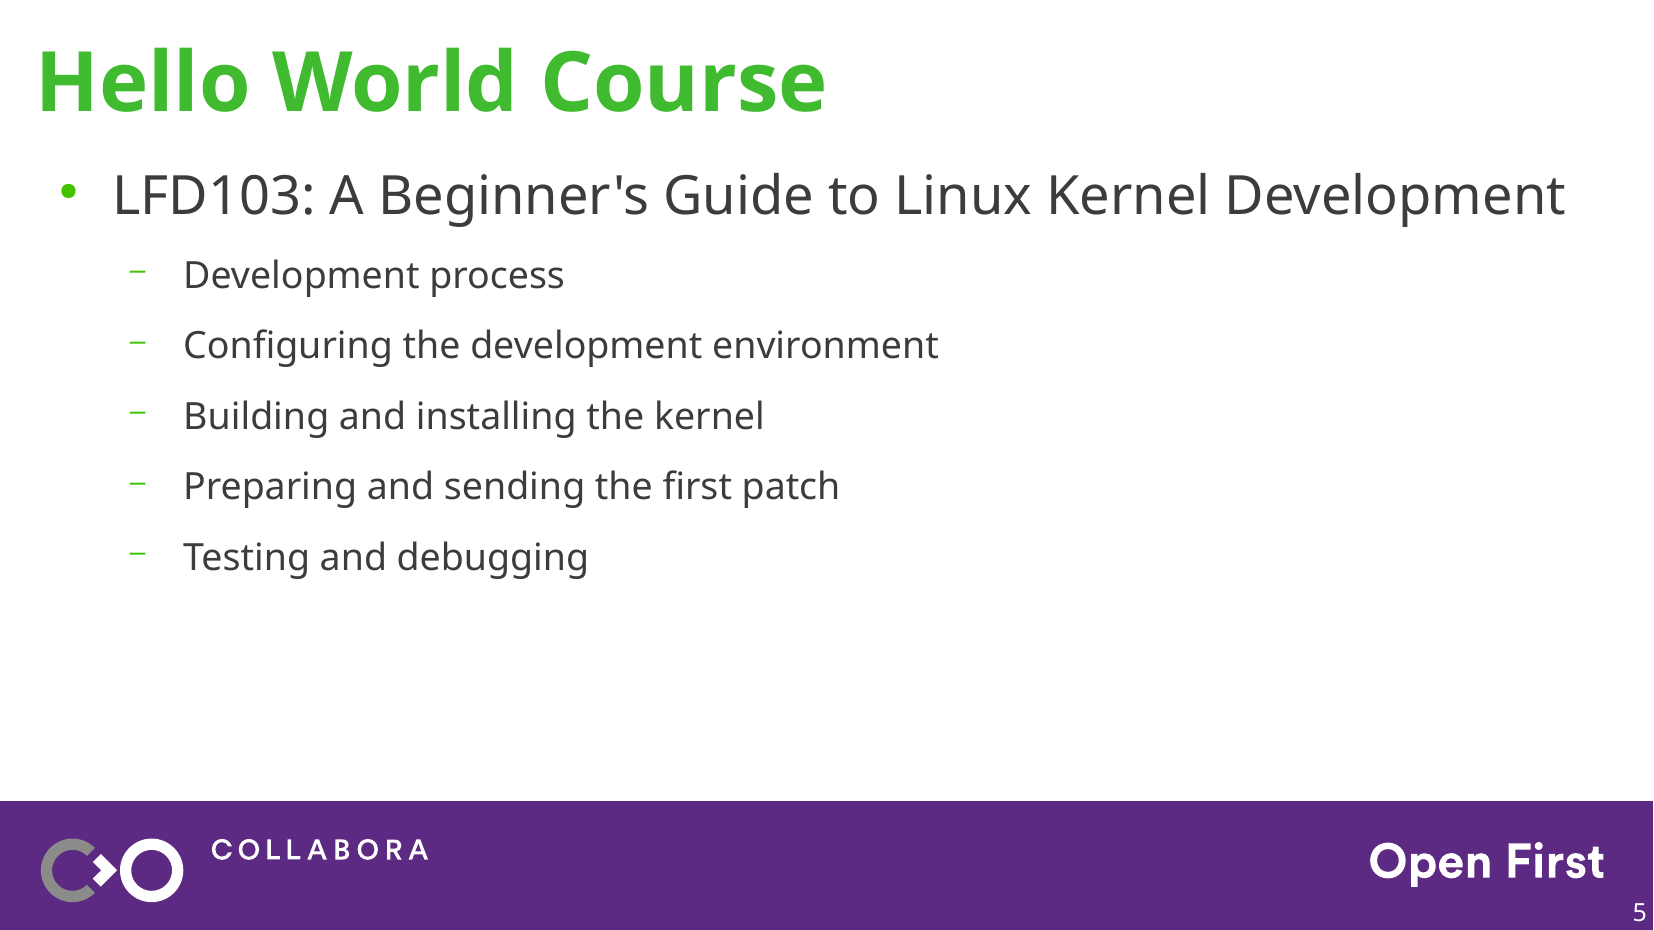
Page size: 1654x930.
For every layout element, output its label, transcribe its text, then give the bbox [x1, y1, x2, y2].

list LFD103: A Beginner's Guide to Linux Kernel Development Development process Configuring the development environment Building and installing the kernel Preparing and sending the first patch Testing and debugging [41, 160, 1613, 804]
title Hello World Course [35, 28, 1608, 192]
